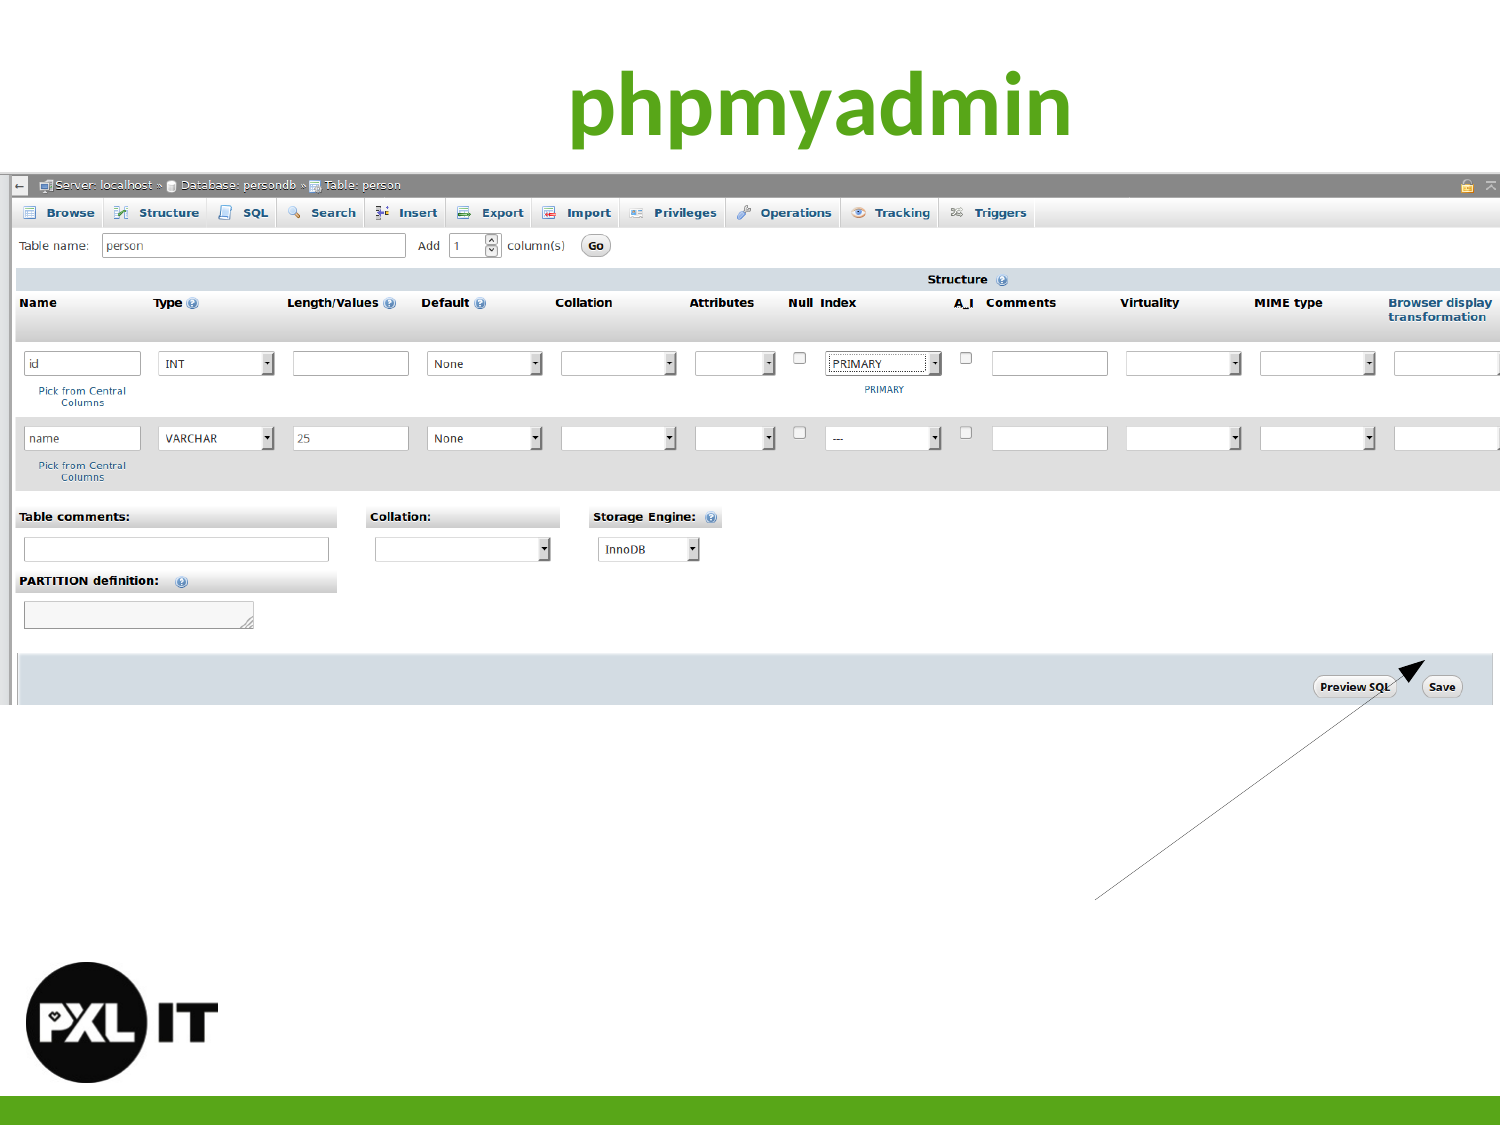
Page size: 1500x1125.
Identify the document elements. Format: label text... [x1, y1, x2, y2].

text_box phpmyadmin [201, 36, 1441, 162]
picture [0, 172, 1500, 706]
picture [26, 962, 218, 1083]
